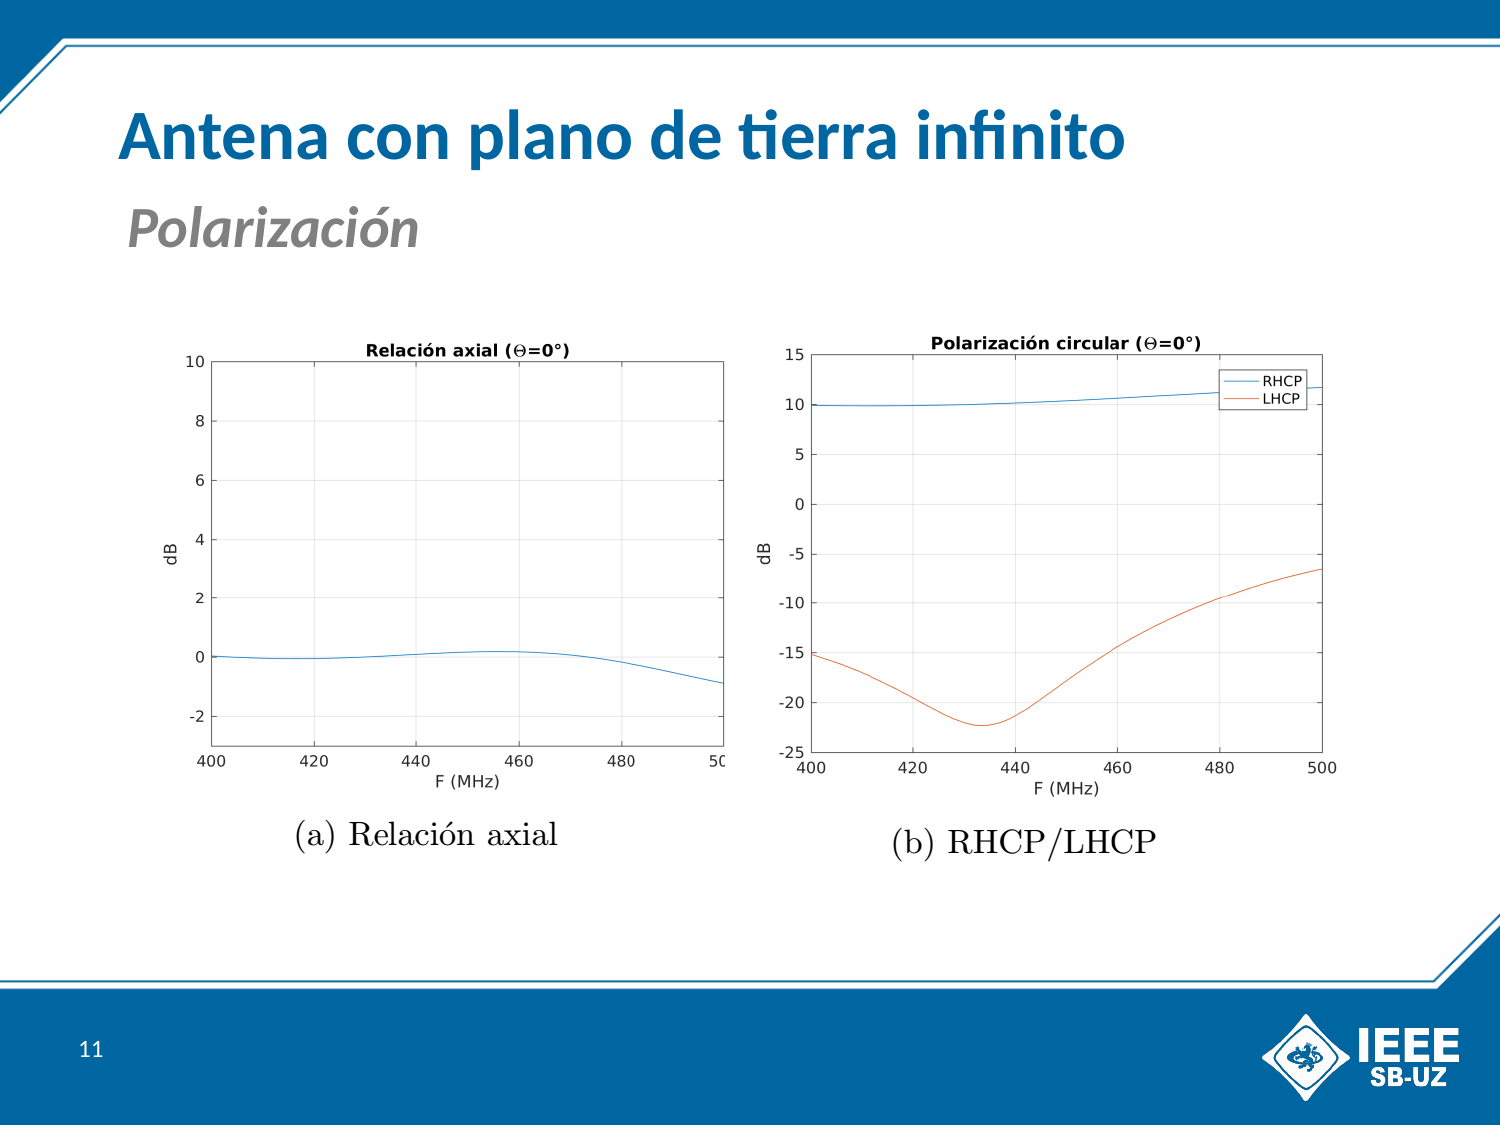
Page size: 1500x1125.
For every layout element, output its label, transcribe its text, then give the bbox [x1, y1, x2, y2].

picture [0, 0, 1500, 115]
title Antena con plano de tierra infinito [103, 91, 1397, 182]
slide_number <number> [63, 1017, 143, 1078]
text_box Polarización [112, 181, 1156, 288]
picture [147, 323, 1353, 870]
picture [0, 913, 1500, 1125]
